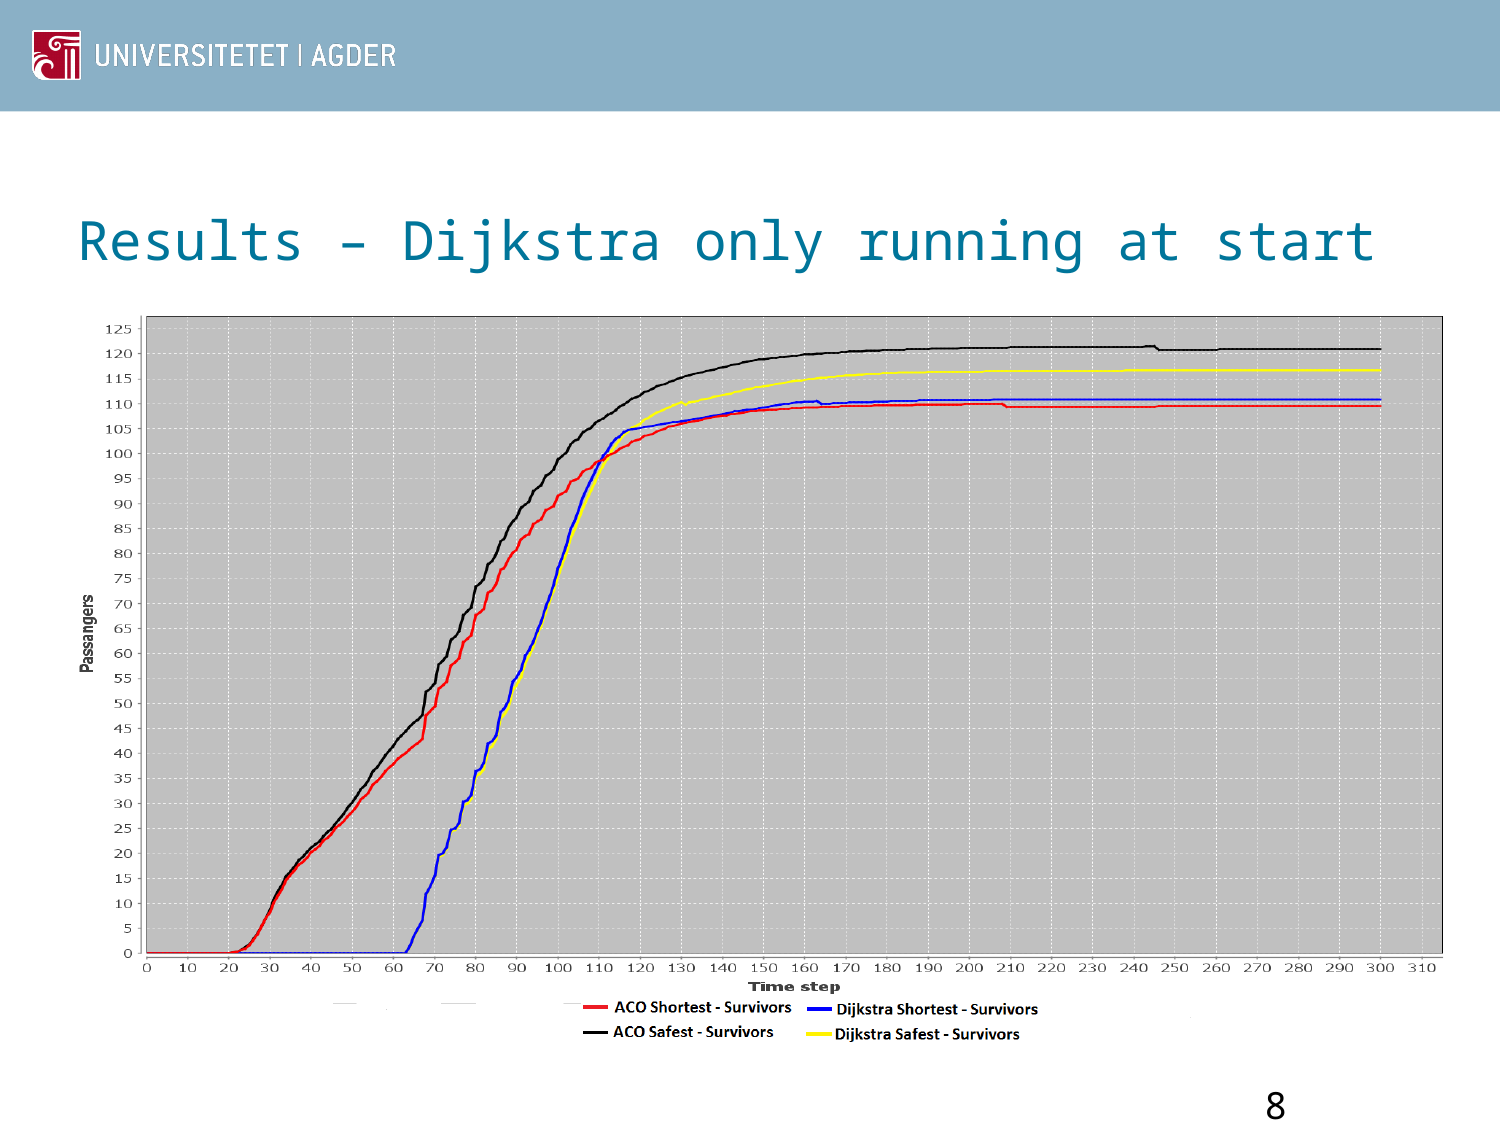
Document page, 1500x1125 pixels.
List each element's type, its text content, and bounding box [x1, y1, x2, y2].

picture [74, 312, 1449, 1050]
picture [32, 30, 395, 80]
title Results – Dijkstra only running at start [62, 75, 1462, 279]
